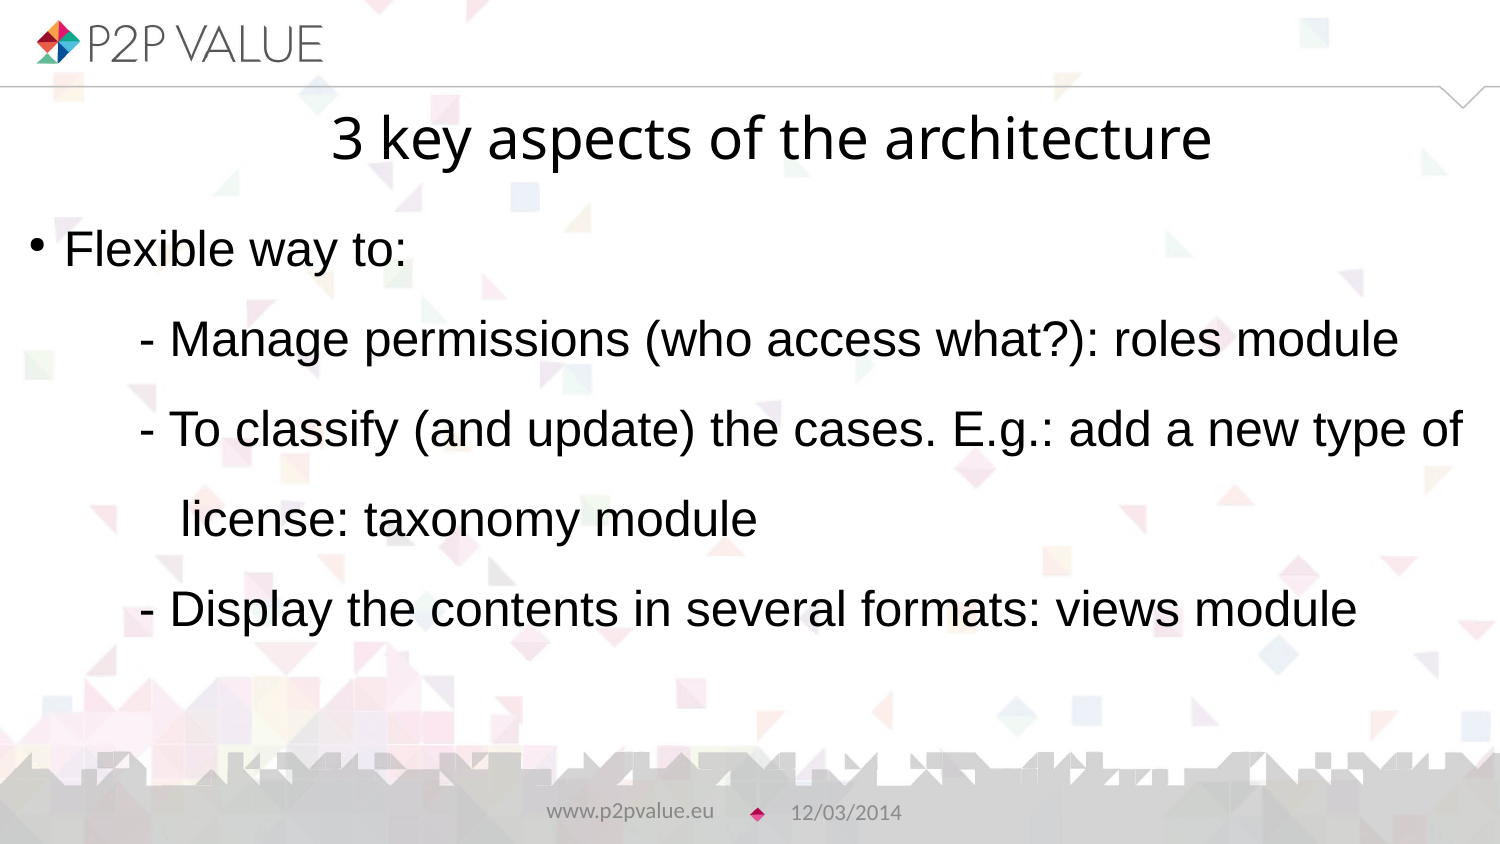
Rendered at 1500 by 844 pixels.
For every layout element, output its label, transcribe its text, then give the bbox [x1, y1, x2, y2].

title 3 key aspects of the architecture [105, 92, 1441, 180]
text_box www.p2pvalue.eu [540, 789, 759, 829]
picture [0, 0, 1500, 844]
slide_number 12/03/2014 [777, 788, 1470, 834]
subtitle Flexible way to: - Manage permissions (who access what?): roles module - To classify (and update) the cases. E.g.: add a new type of license: taxonomy module - Display the contents in several formats: views module [15, 180, 1496, 736]
